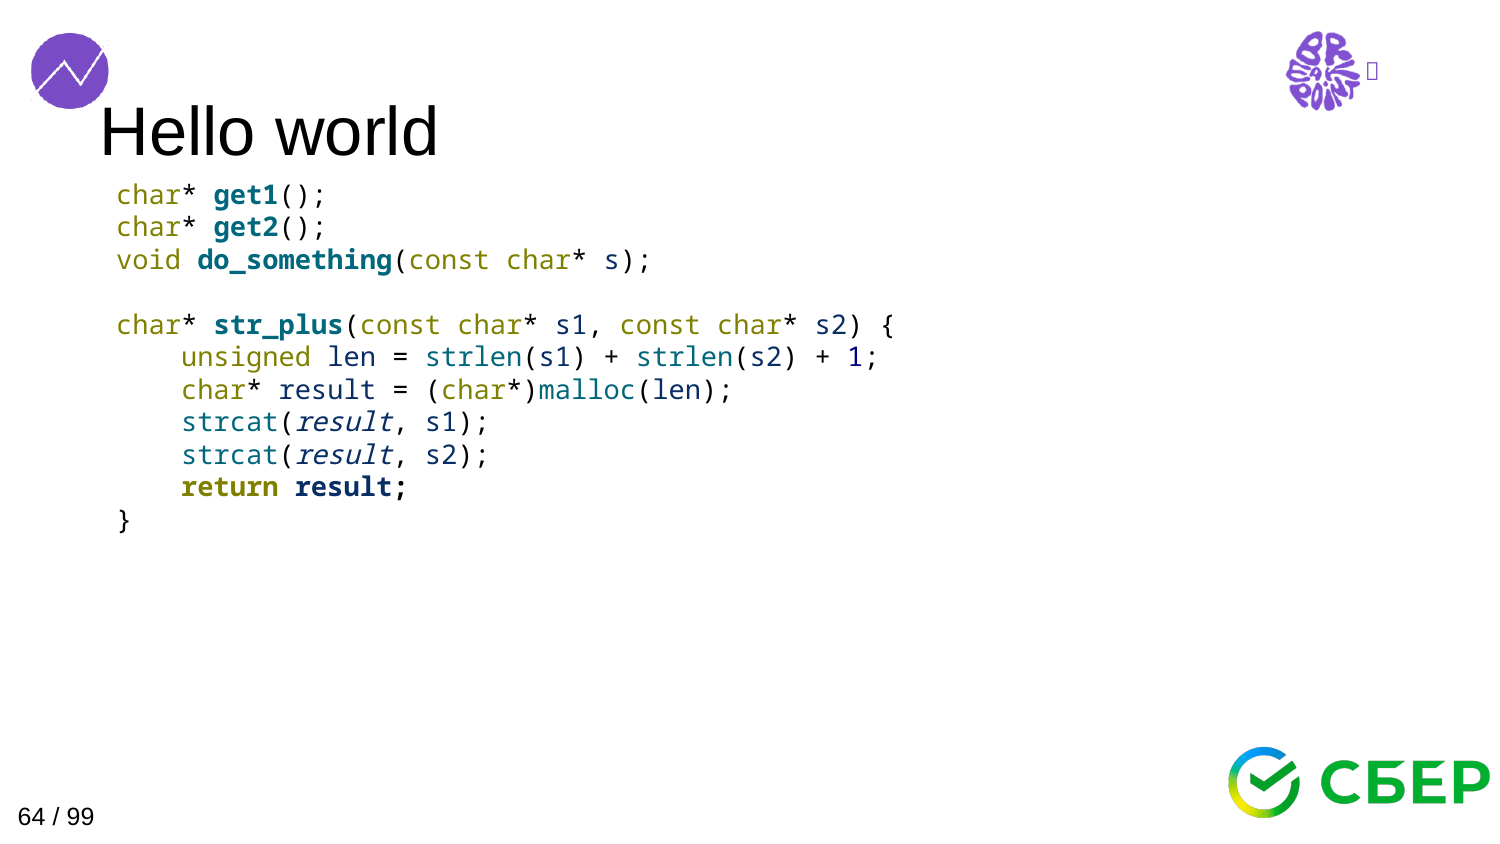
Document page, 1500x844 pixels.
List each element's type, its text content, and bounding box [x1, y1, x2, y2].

text_box char* get1(); char* get2(); void do_something(const char* s); char* str_plus(const char* s1, const char* s2) { unsigned len = strlen(s1) + strlen(s2) + 1; char* result = (char*)malloc(len); strcat(result, s1); strcat(result, s2); return result; } [101, 169, 1404, 794]
picture [1274, 17, 1372, 81]
title Hello world [92, 81, 1386, 185]
text_box <number> / 99 [2, 795, 632, 839]
picture [28, 27, 111, 111]
picture [1221, 740, 1497, 824]
text_box 🐙 [1364, 36, 1489, 107]
